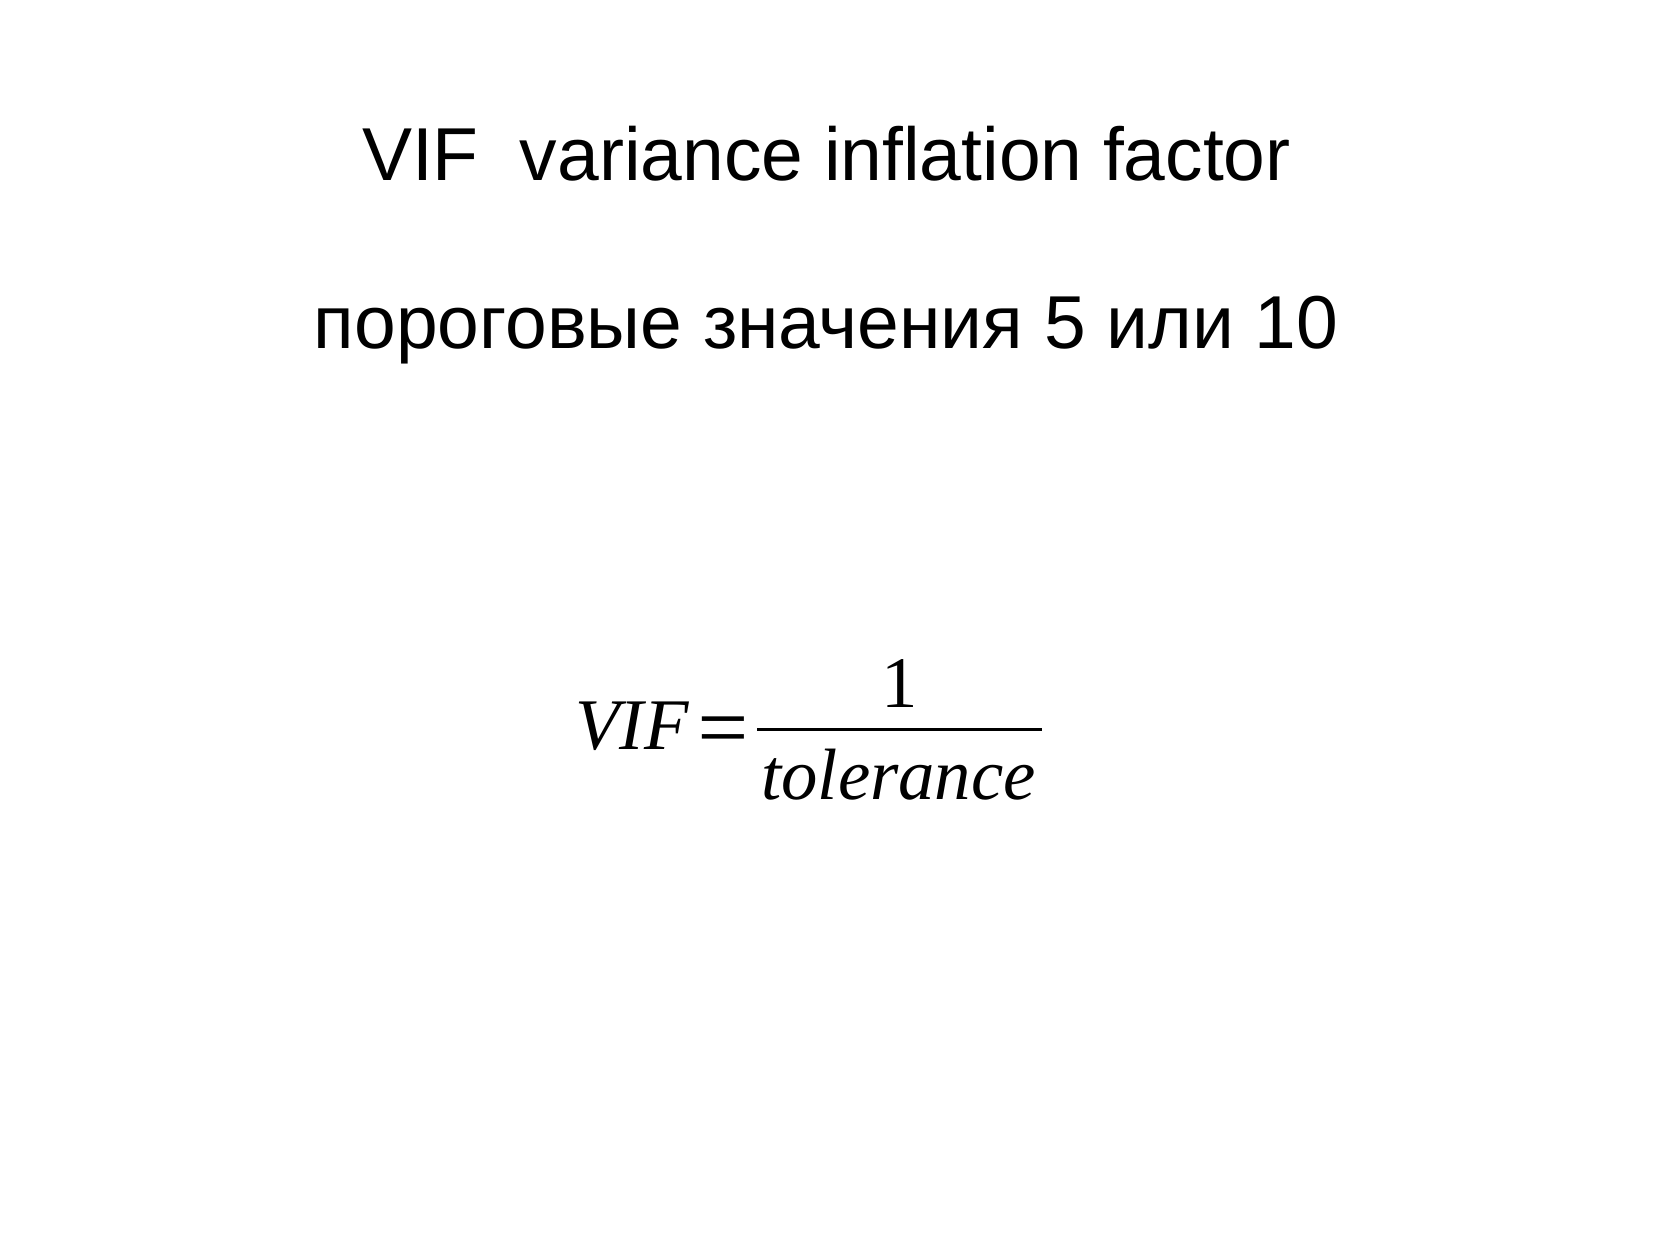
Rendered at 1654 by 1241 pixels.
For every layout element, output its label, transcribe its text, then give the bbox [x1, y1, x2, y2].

title VIF variance inflation factor пороговые значения 5 или 10 [82, 70, 1571, 508]
chart [569, 643, 1052, 815]
